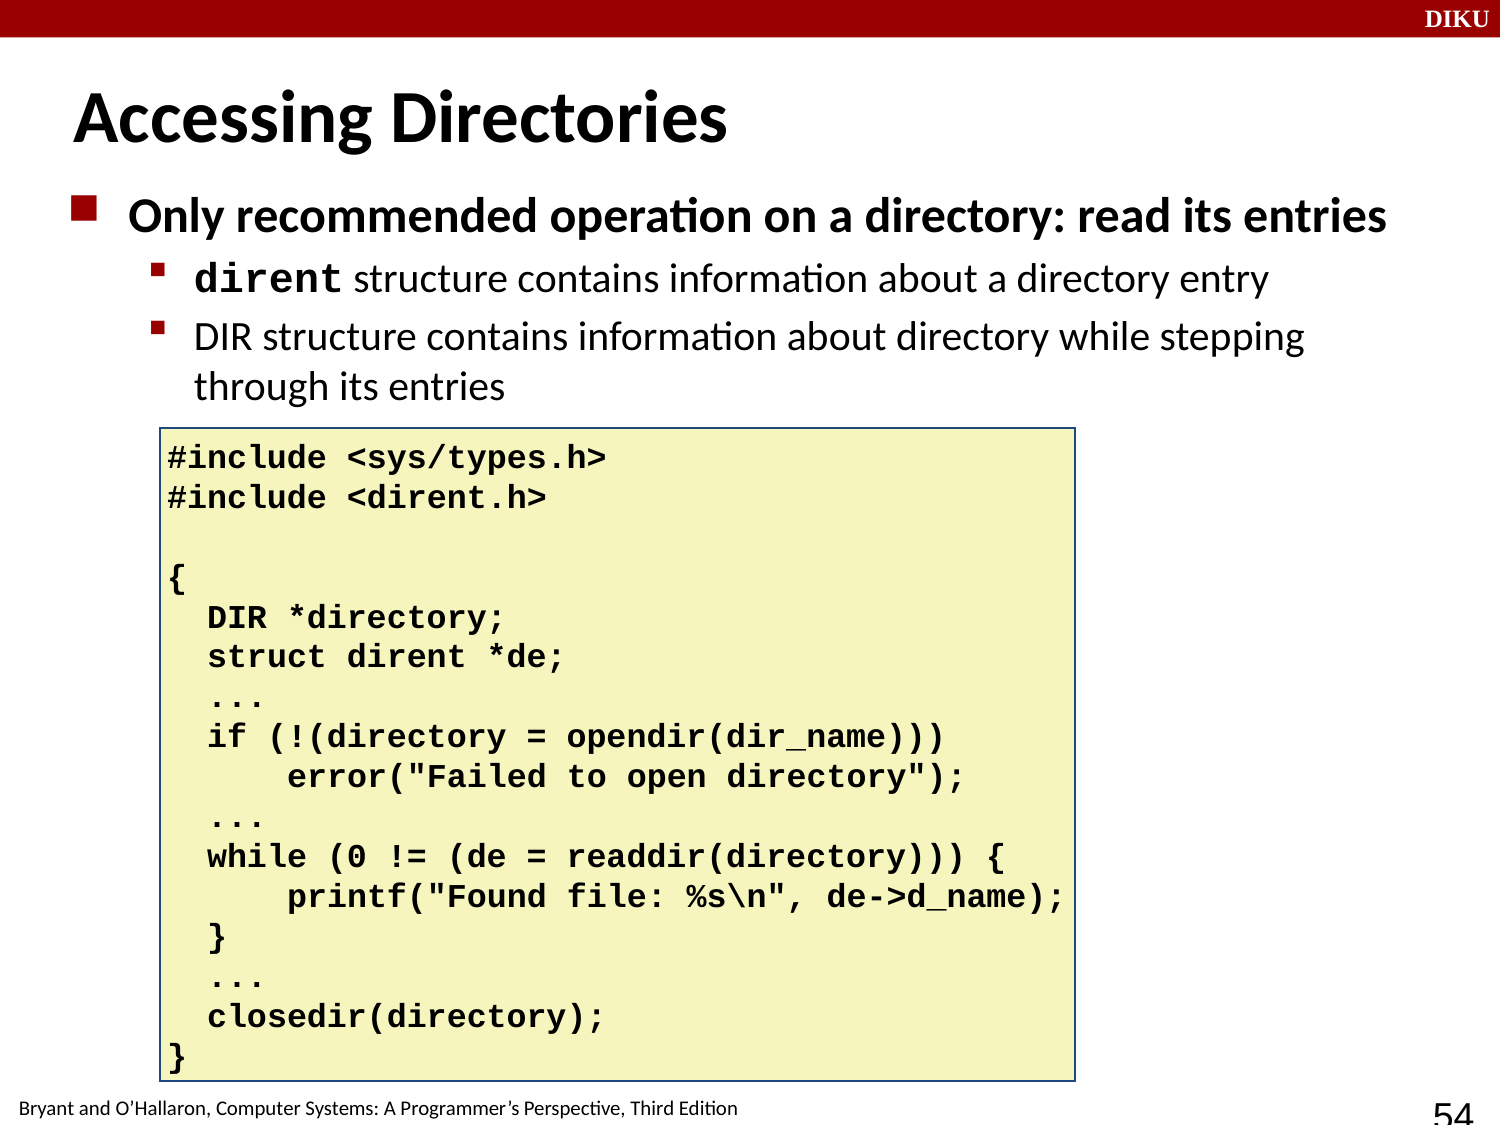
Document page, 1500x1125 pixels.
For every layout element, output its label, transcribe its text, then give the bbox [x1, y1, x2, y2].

text_box Accessing Directories [58, 49, 1304, 174]
text_box #include <sys/types.h> #include <dirent.h> { DIR *directory; struct dirent *de; ... if (!(directory = opendir(dir_name))) error("Failed to open directory"); ... while (0 != (de = readdir(directory))) { printf("Found file: %s\n", de->d_name); } ... closedir(directory); } [159, 427, 1075, 1082]
text_box Only recommended operation on a directory: read its entries dirent structure contains information about a directory entry DIR structure contains information about directory while stepping through its entries [57, 174, 1463, 991]
